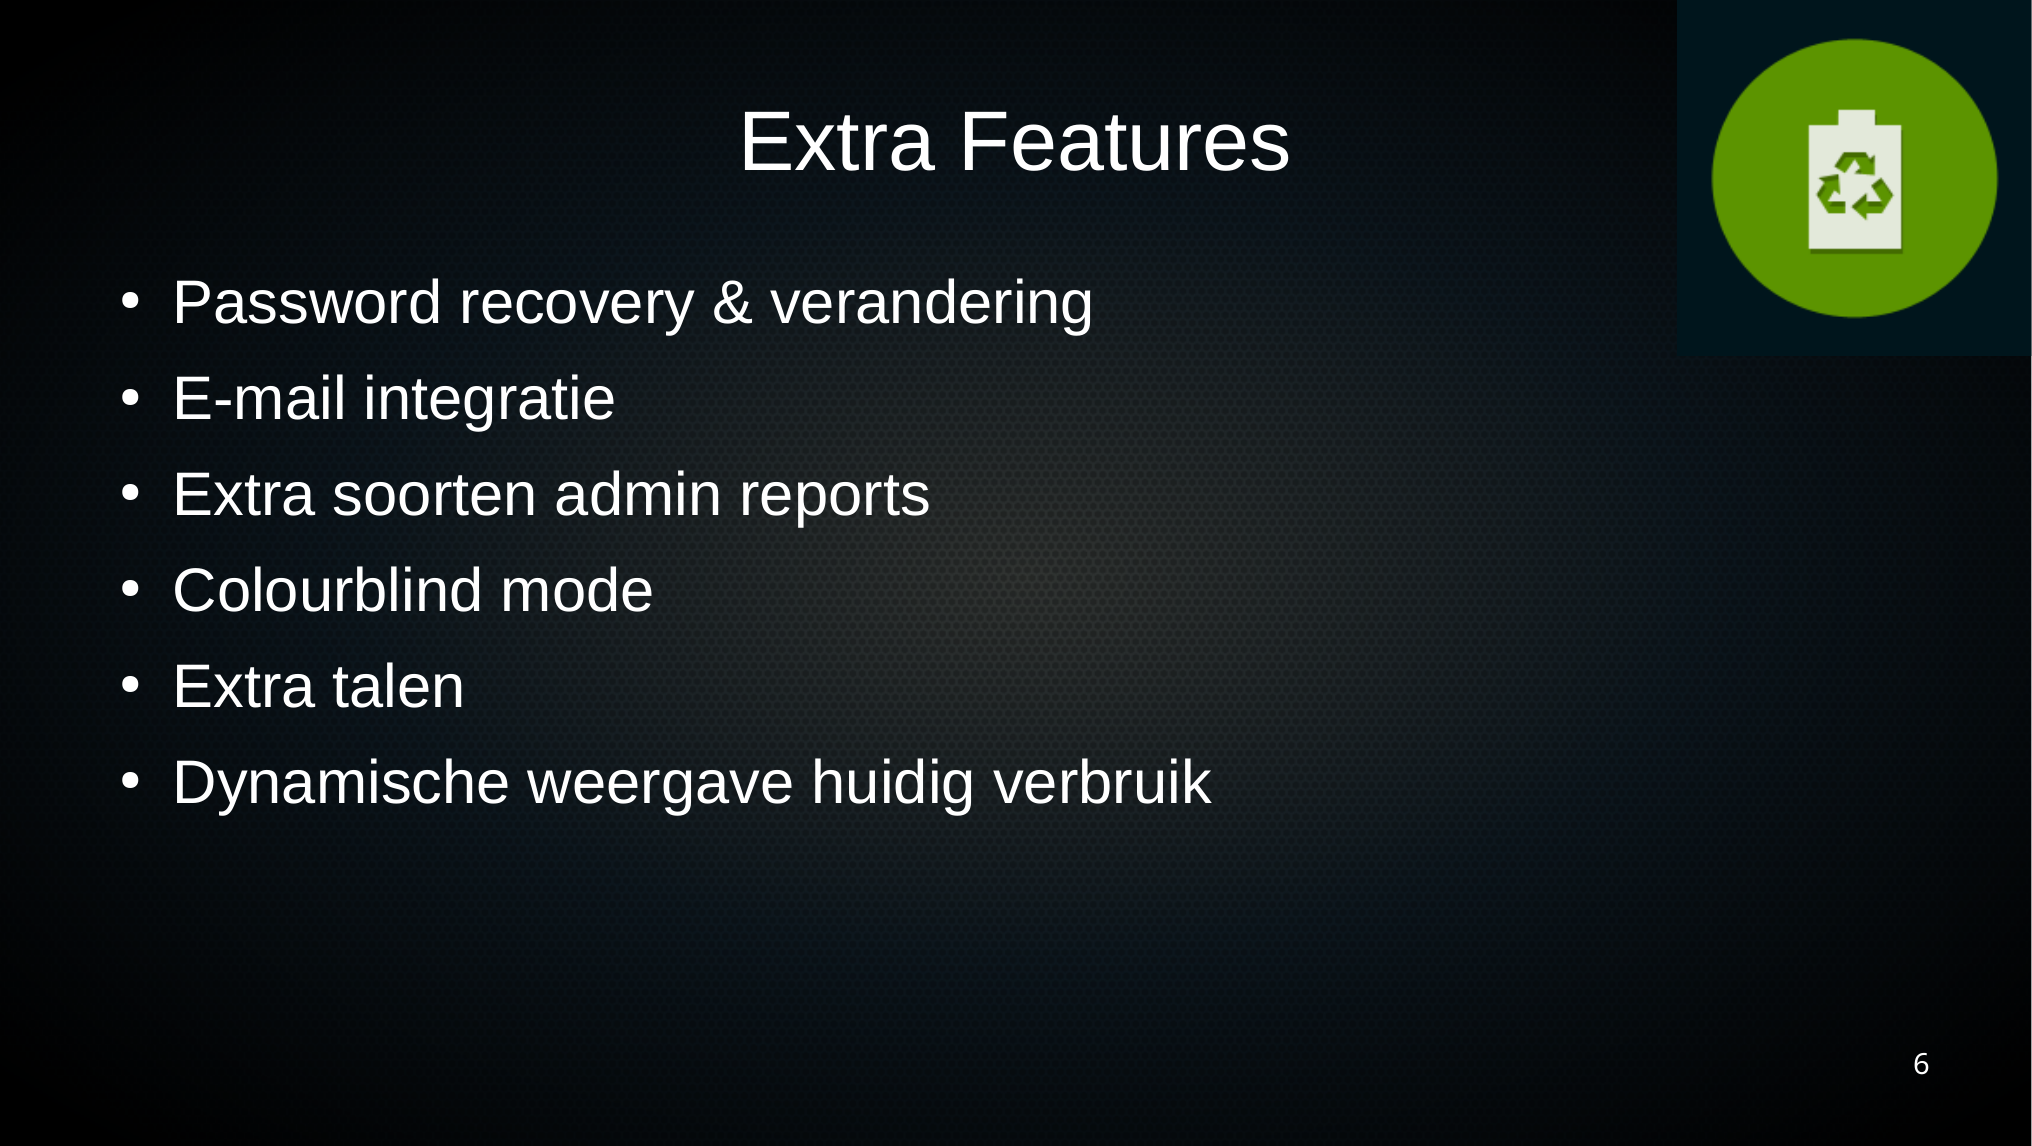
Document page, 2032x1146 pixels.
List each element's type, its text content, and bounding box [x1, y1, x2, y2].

title Extra Features [101, 45, 1677, 237]
picture [0, 0, 2032, 1146]
list Password recovery & verandering E-mail integratie Extra soorten admin reports Colourblind mode Extra talen Dynamische weergave huidig verbruik [101, 268, 1890, 933]
